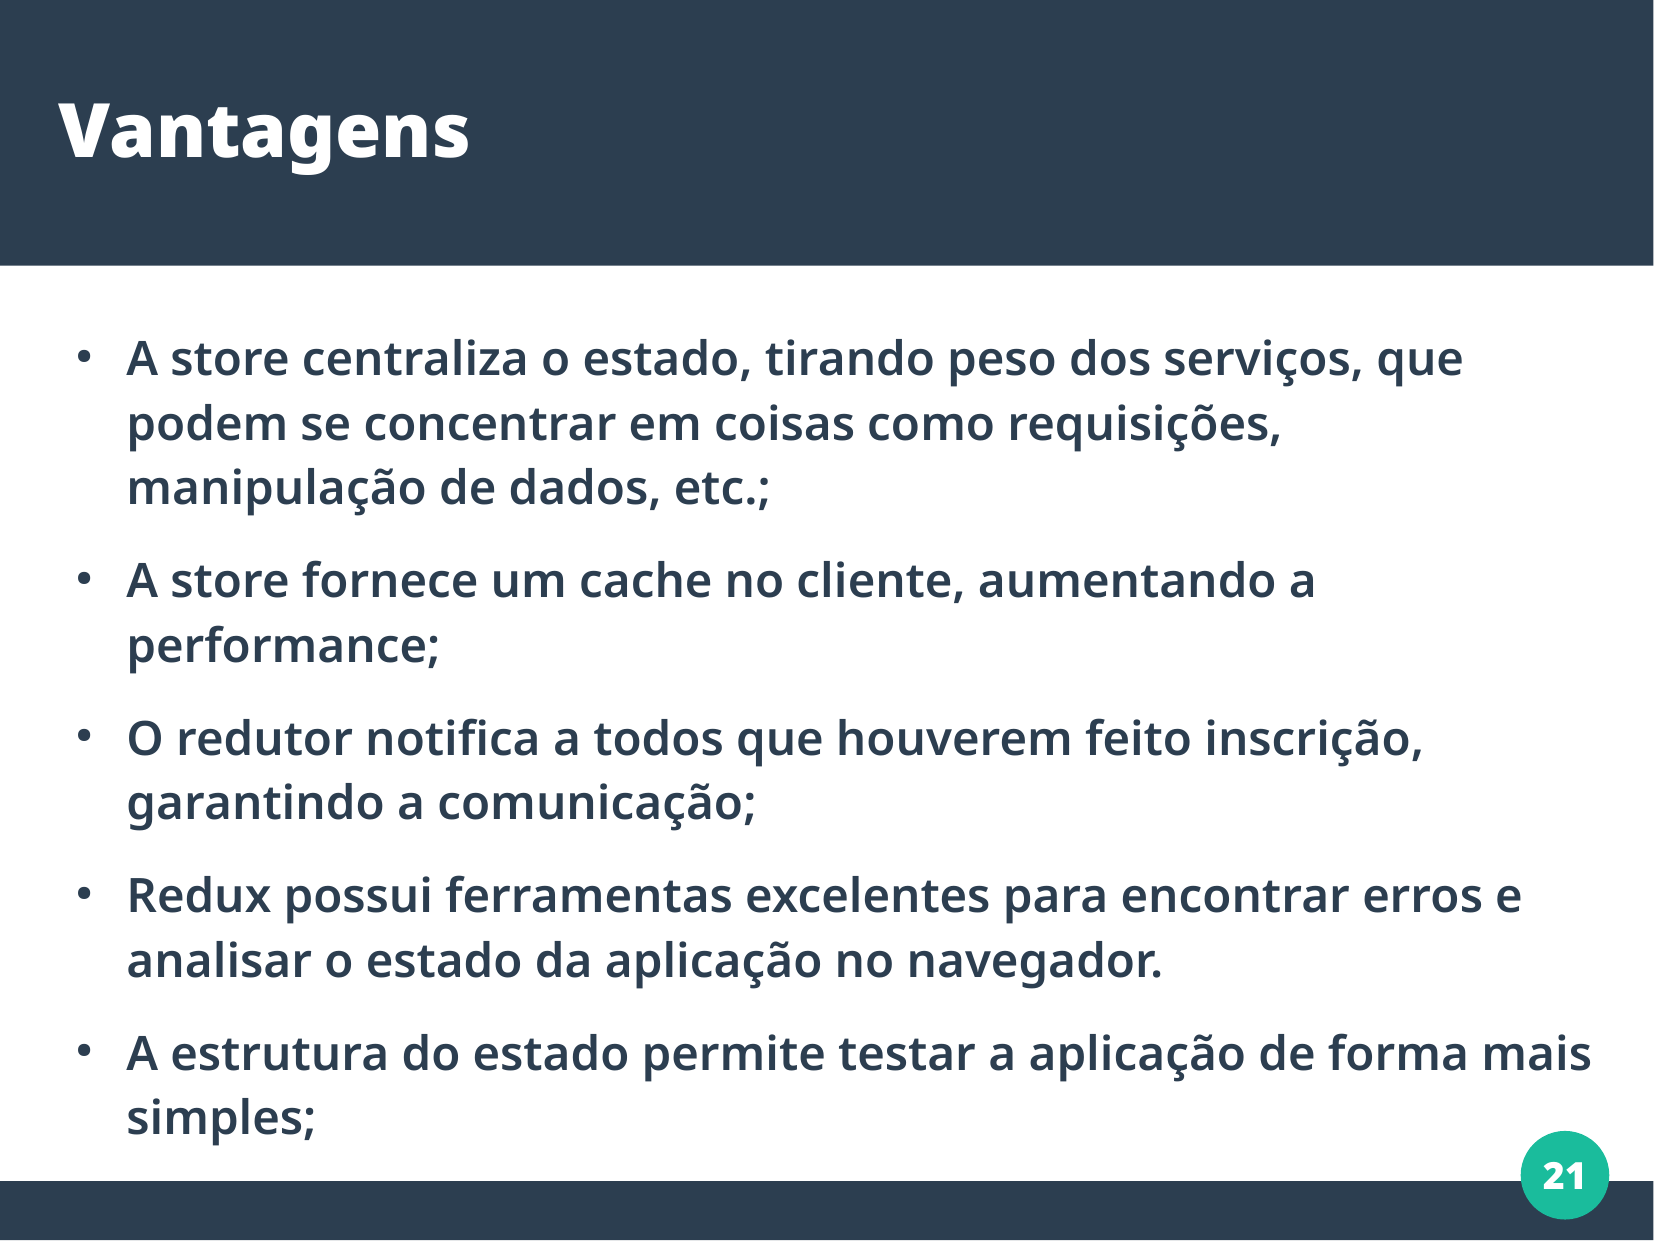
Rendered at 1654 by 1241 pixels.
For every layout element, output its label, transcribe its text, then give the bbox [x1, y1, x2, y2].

title Vantagens [59, 49, 1595, 207]
list A store centraliza o estado, tirando peso dos serviços, que podem se concentrar em coisas como requisições, manipulação de dados, etc.; A store fornece um cache no cliente, aumentando a performance; O redutor notifica a todos que houverem feito inscrição, garantindo a comunicação; Redux possui ferramentas excelentes para encontrar erros e analisar o estado da aplicação no navegador. A estrutura do estado permite testar a aplicação de forma mais simples; [59, 324, 1595, 1152]
